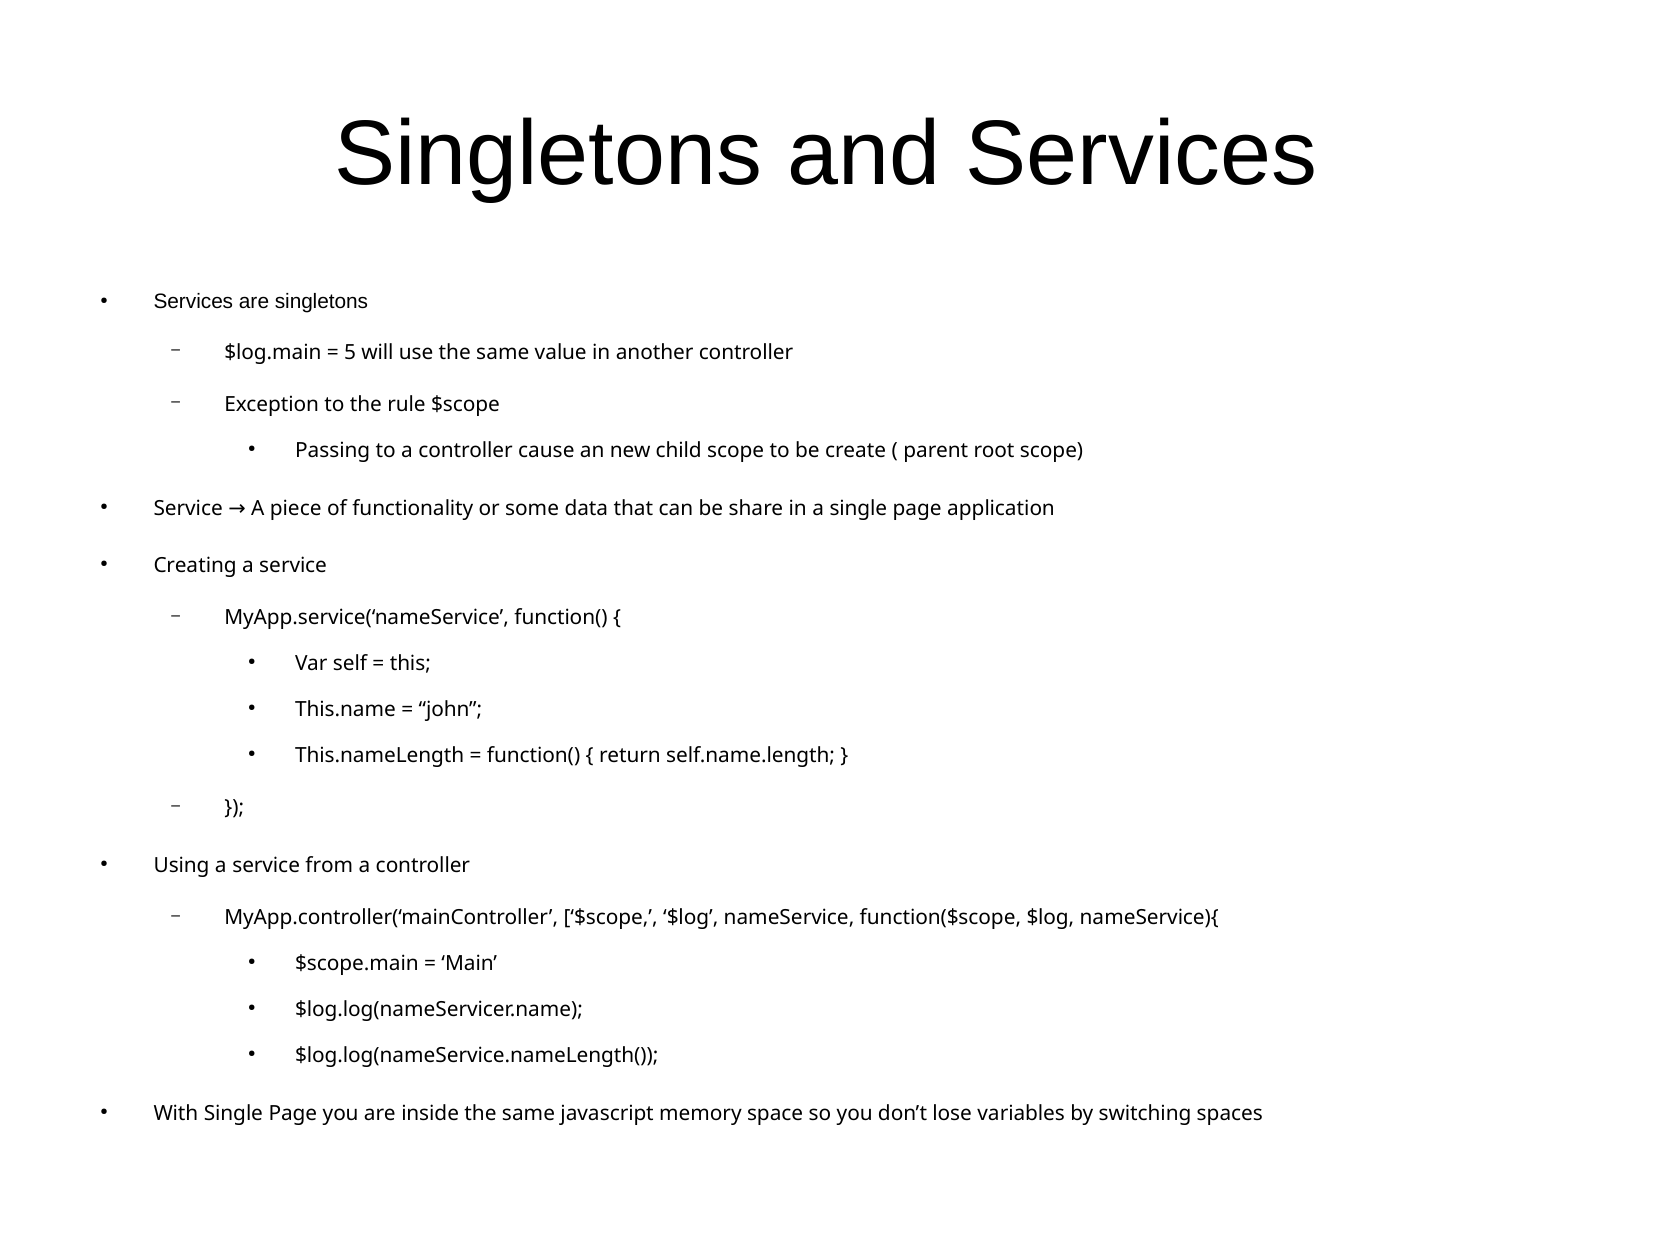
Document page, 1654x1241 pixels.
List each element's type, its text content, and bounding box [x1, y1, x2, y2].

list Services are singletons $log.main = 5 will use the same value in another controller Exception to the rule $scope Passing to a controller cause an new child scope to be create ( parent root scope) Service → A piece of functionality or some data that can be share in a single page application Creating a service MyApp.service(‘nameService’, function() { Var self = this; This.name = “john”; This.nameLength = function() { return self.name.length; } }); Using a service from a controller MyApp.controller(‘mainController’, [‘$scope,’, ‘$log’, nameService, function($scope, $log, nameService){ $scope.main = ‘Main’ $log.log(nameServicer.name); $log.log(nameService.nameLength()); With Single Page you are inside the same javascript memory space so you don’t lose variables by switching spaces [82, 290, 1571, 1216]
title Singletons and Services [82, 49, 1571, 257]
